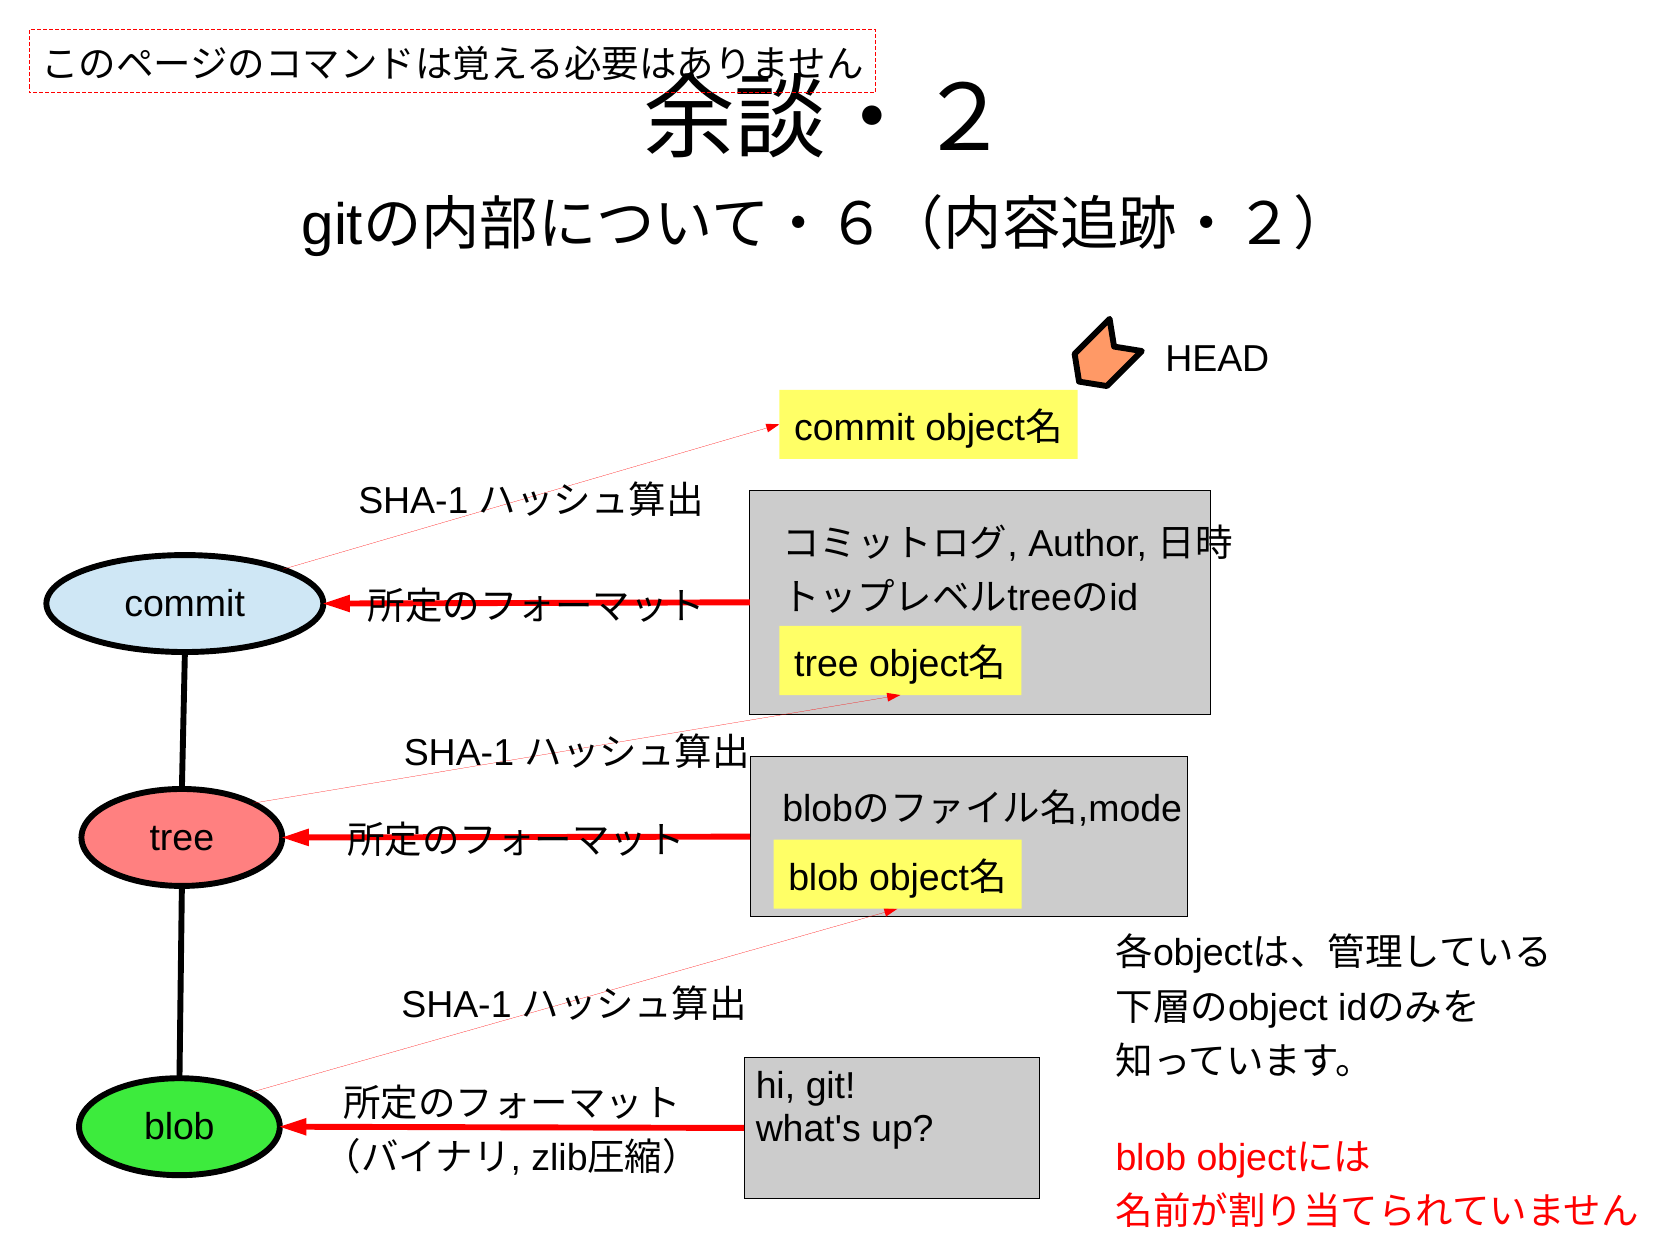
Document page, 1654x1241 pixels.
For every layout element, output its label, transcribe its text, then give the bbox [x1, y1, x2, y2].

text_box [750, 756, 1188, 917]
text_box blob [79, 1078, 280, 1176]
text_box このページのコマンドは覚える必要はありません [29, 29, 810, 76]
text_box [1074, 318, 1142, 387]
text_box blobのファイル名,mode [767, 770, 1175, 828]
text_box [873, 913, 885, 917]
text_box 各objectは、管理している 下層のobject idのみを 知っています。 blob objectには 名前が割り当てられていません 内容のみです。 [1100, 914, 1624, 1206]
text_box commit [46, 555, 324, 653]
text_box tree object名 [779, 625, 1022, 683]
text_box [1200, 540, 1206, 549]
text_box tree [81, 789, 283, 886]
title 余談・２ gitの内部について・６（内容追跡・２） [82, 49, 1571, 257]
text_box コミットログ, Author, 日時 トップレベルtreeのid [767, 505, 1195, 605]
text_box [1200, 530, 1206, 538]
text_box HEAD [1150, 330, 1285, 388]
text_box [749, 490, 1211, 715]
text_box hi, git! what's up? [744, 1057, 1040, 1199]
text_box blob object名 [773, 839, 1022, 897]
text_box commit object名 [779, 389, 1078, 447]
